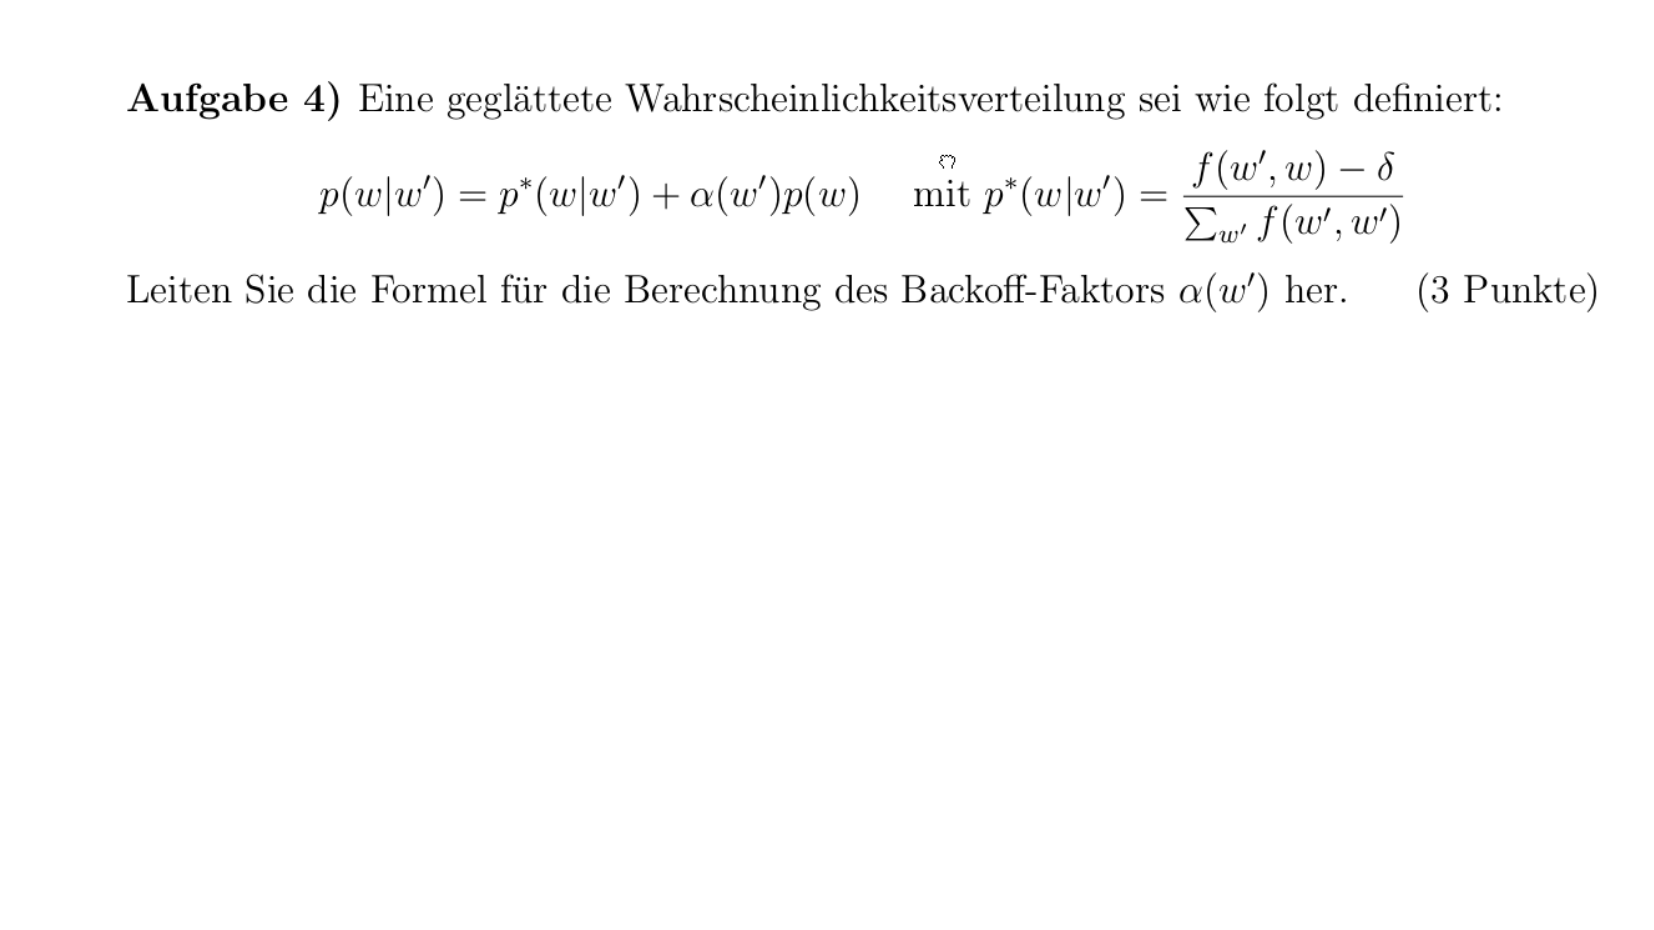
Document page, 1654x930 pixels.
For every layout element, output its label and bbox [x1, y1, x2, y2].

picture [90, 55, 1625, 331]
